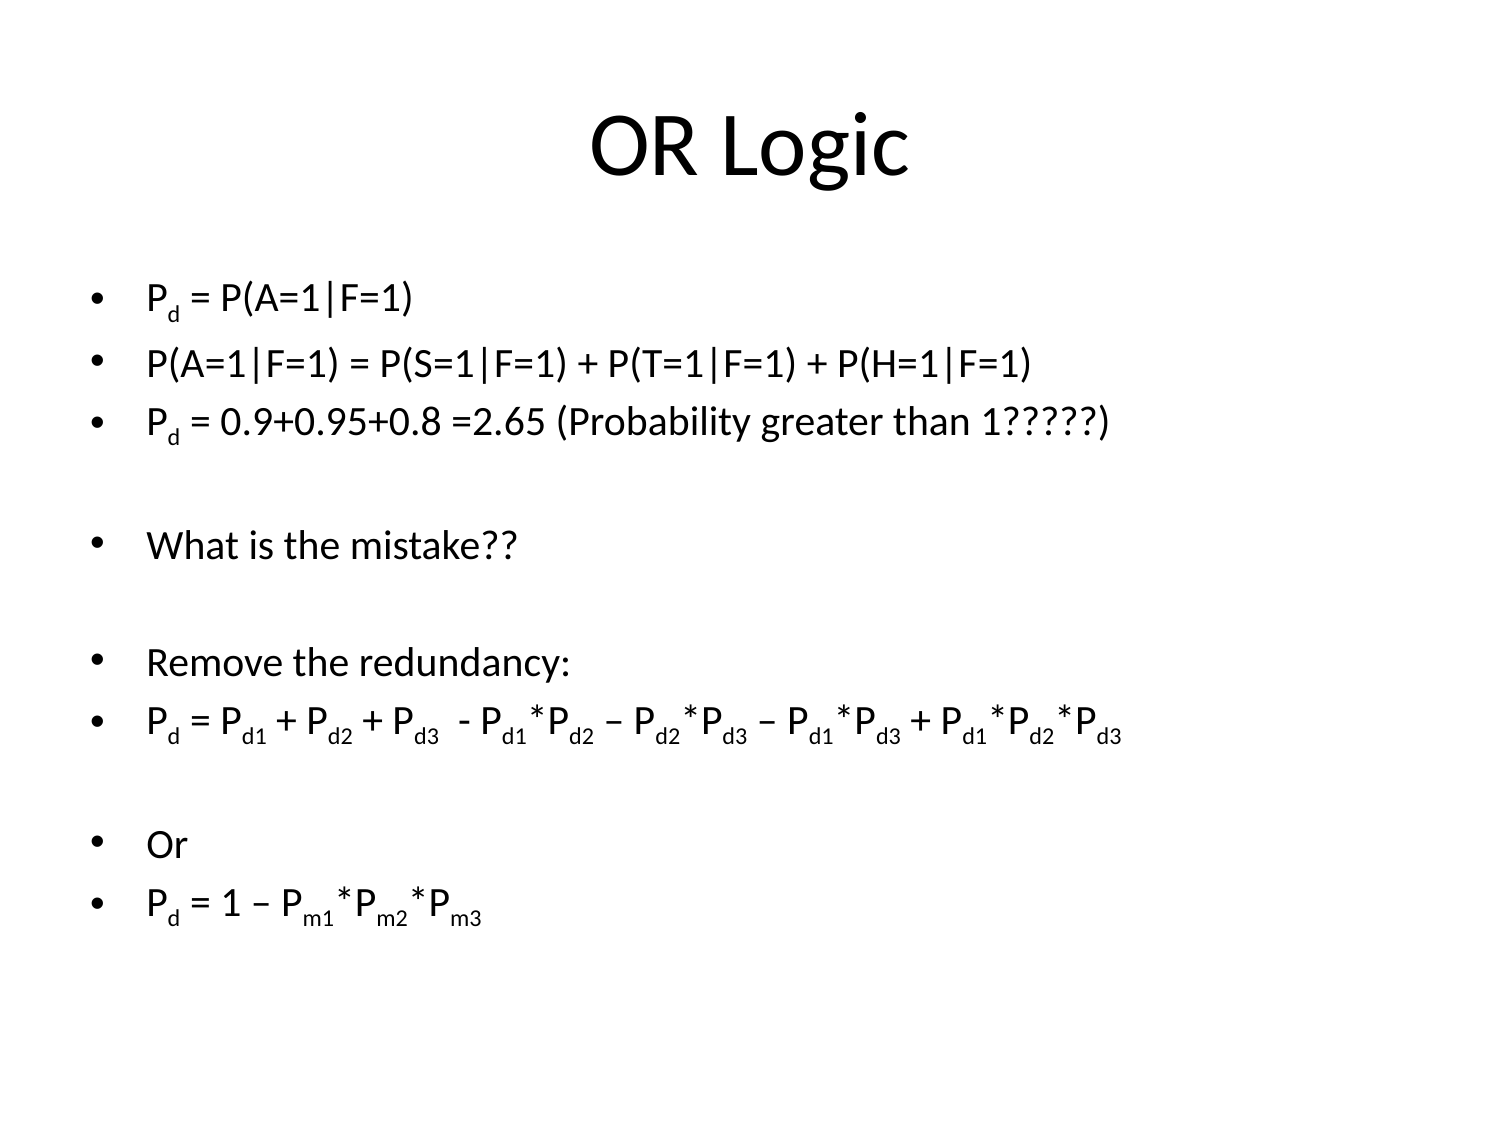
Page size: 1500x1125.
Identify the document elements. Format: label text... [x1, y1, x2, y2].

title OR Logic [75, 45, 1425, 233]
list Pd = P(A=1|F=1) P(A=1|F=1) = P(S=1|F=1) + P(T=1|F=1) + P(H=1|F=1) Pd = 0.9+0.95+0.8 =2.65 (Probability greater than 1?????) What is the mistake?? Remove the redundancy: Pd = Pd1 + Pd2 + Pd3 - Pd1*Pd2 – Pd2*Pd3 – Pd1*Pd3 + Pd1*Pd2*Pd3 Or Pd = 1 – Pm1*Pm2*Pm3 [75, 262, 1425, 1005]
